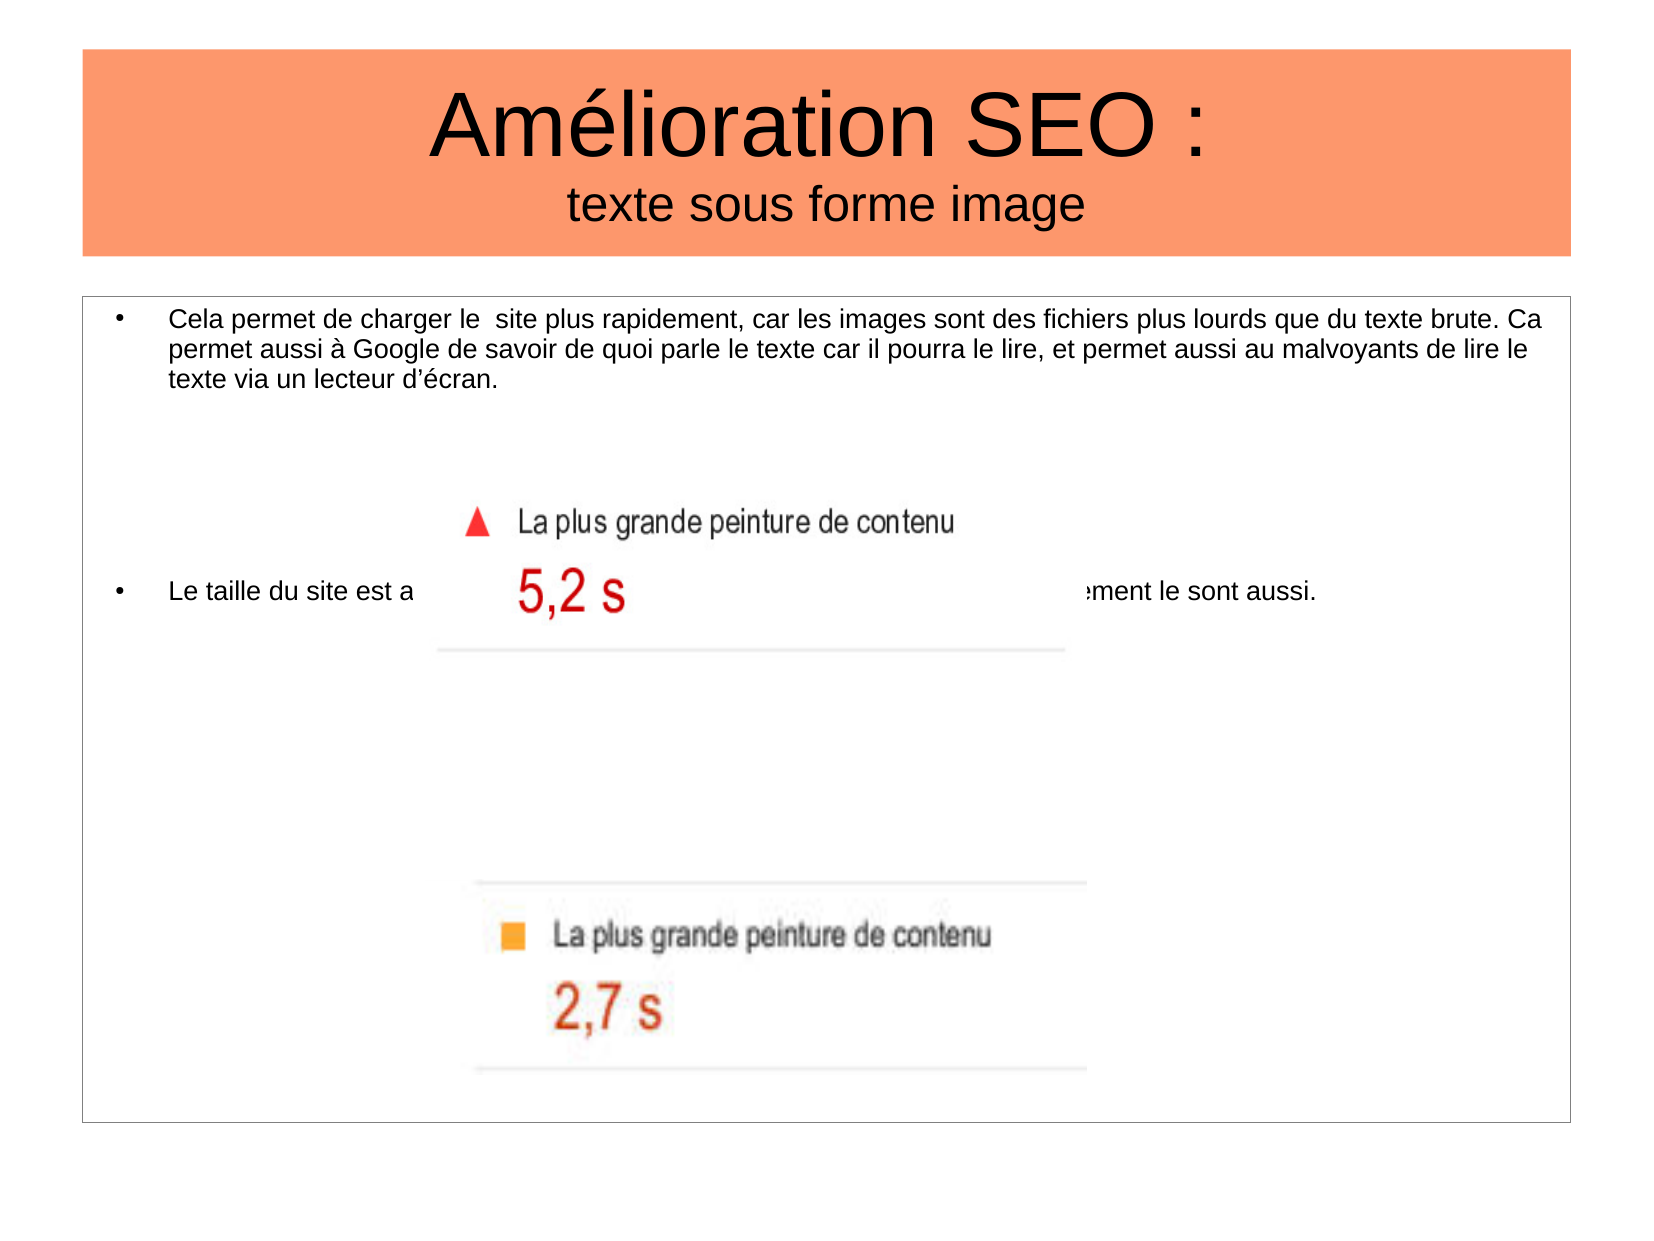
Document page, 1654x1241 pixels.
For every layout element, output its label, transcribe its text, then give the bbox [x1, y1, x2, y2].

list Cela permet de charger le site plus rapidement, car les images sont des fichiers plus lourds que du texte brute. Ca permet aussi à Google de savoir de quoi parle le texte car il pourra le lire, et permet aussi au malvoyants de lire le texte via un lecteur d’écran. Le taille du site est allégée, le nombre de requête et donc le temps de chargement le sont aussi. [82, 296, 1571, 1123]
picture [425, 879, 1087, 1075]
title Amélioration SEO : texte sous forme image [82, 49, 1571, 257]
picture [413, 480, 1087, 662]
